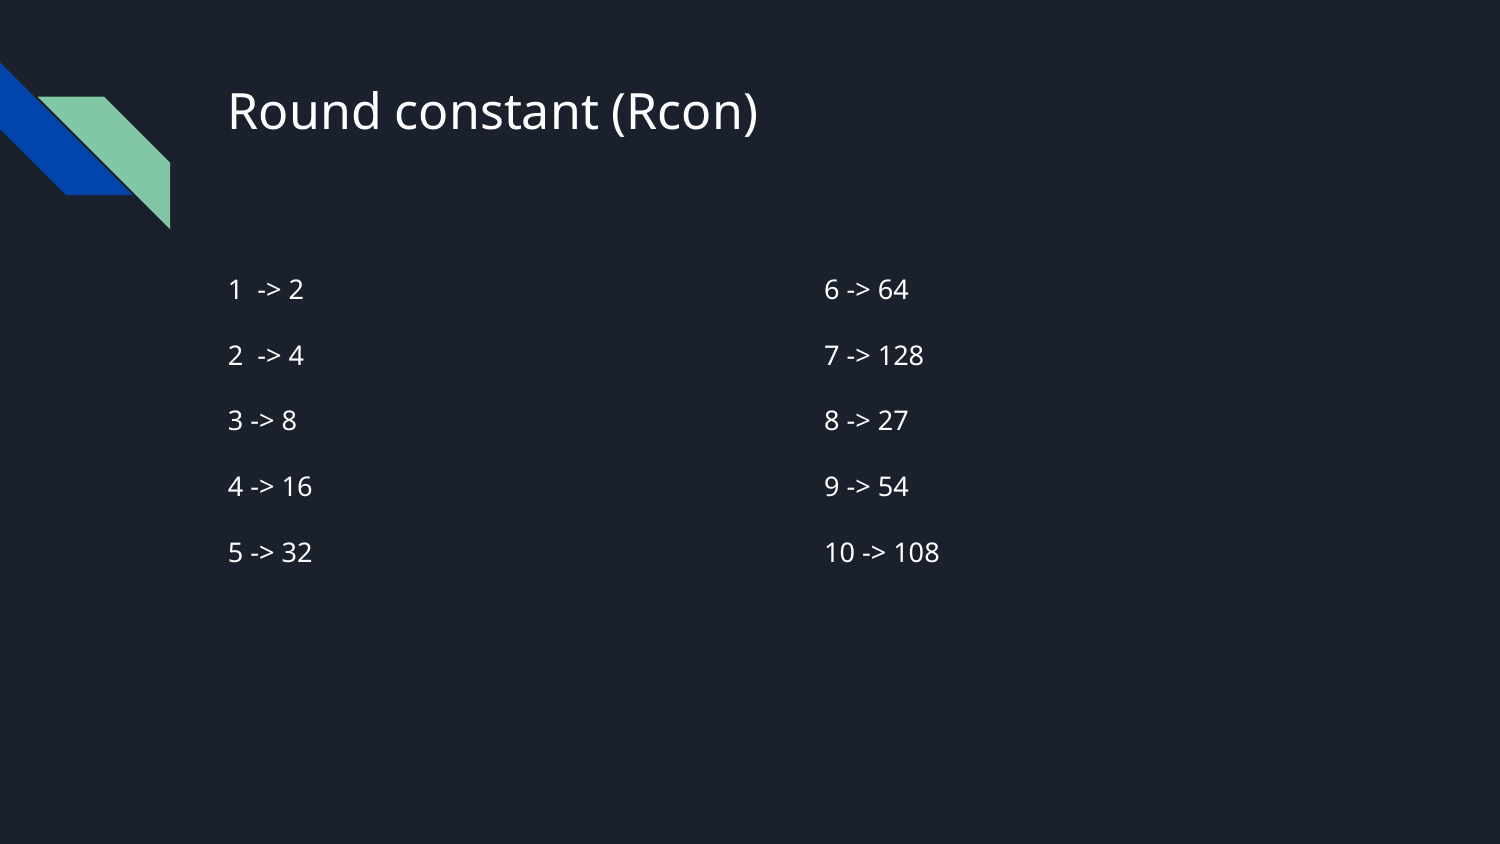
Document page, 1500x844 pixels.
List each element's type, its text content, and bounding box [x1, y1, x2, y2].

title Round constant (Rcon) [212, 64, 1368, 215]
list 1 -> 2 2 -> 4 3 -> 8 4 -> 16 5 -> 32 [212, 257, 772, 735]
list 6 -> 64 7 -> 128 8 -> 27 9 -> 54 10 -> 108 [809, 257, 1368, 735]
